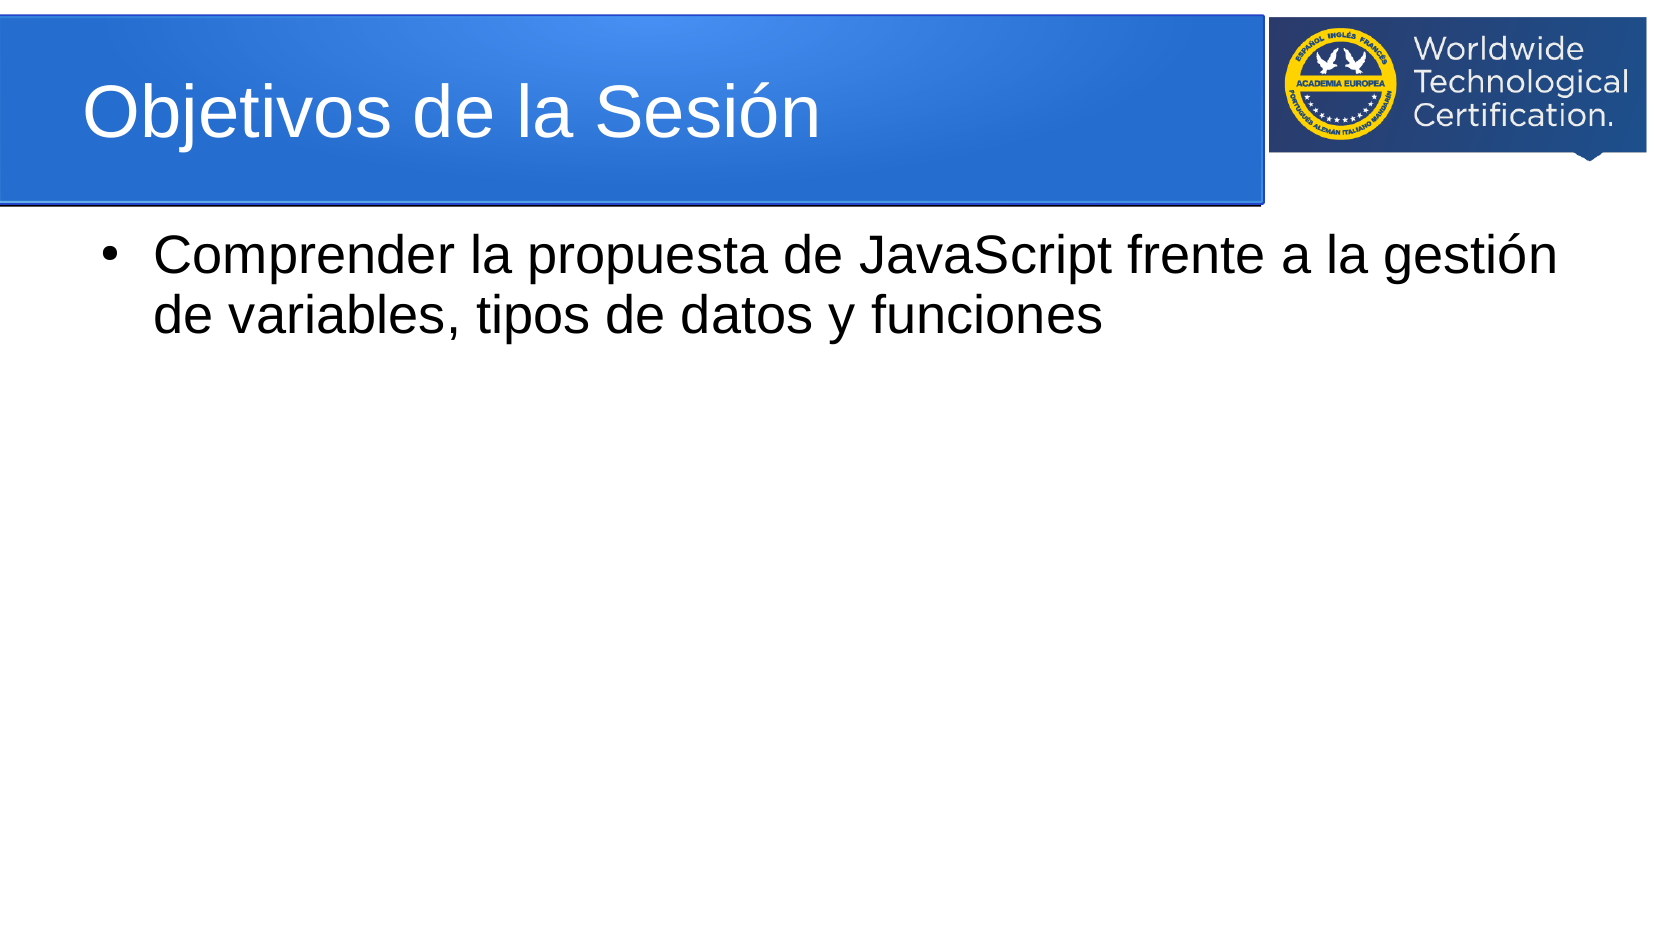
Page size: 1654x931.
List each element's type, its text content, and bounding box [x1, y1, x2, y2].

title Objetivos de la Sesión [82, 35, 1235, 189]
list Comprender la propuesta de JavaScript frente a la gestión de variables, tipos de datos y funciones [82, 224, 1571, 764]
picture [1257, 10, 1654, 163]
